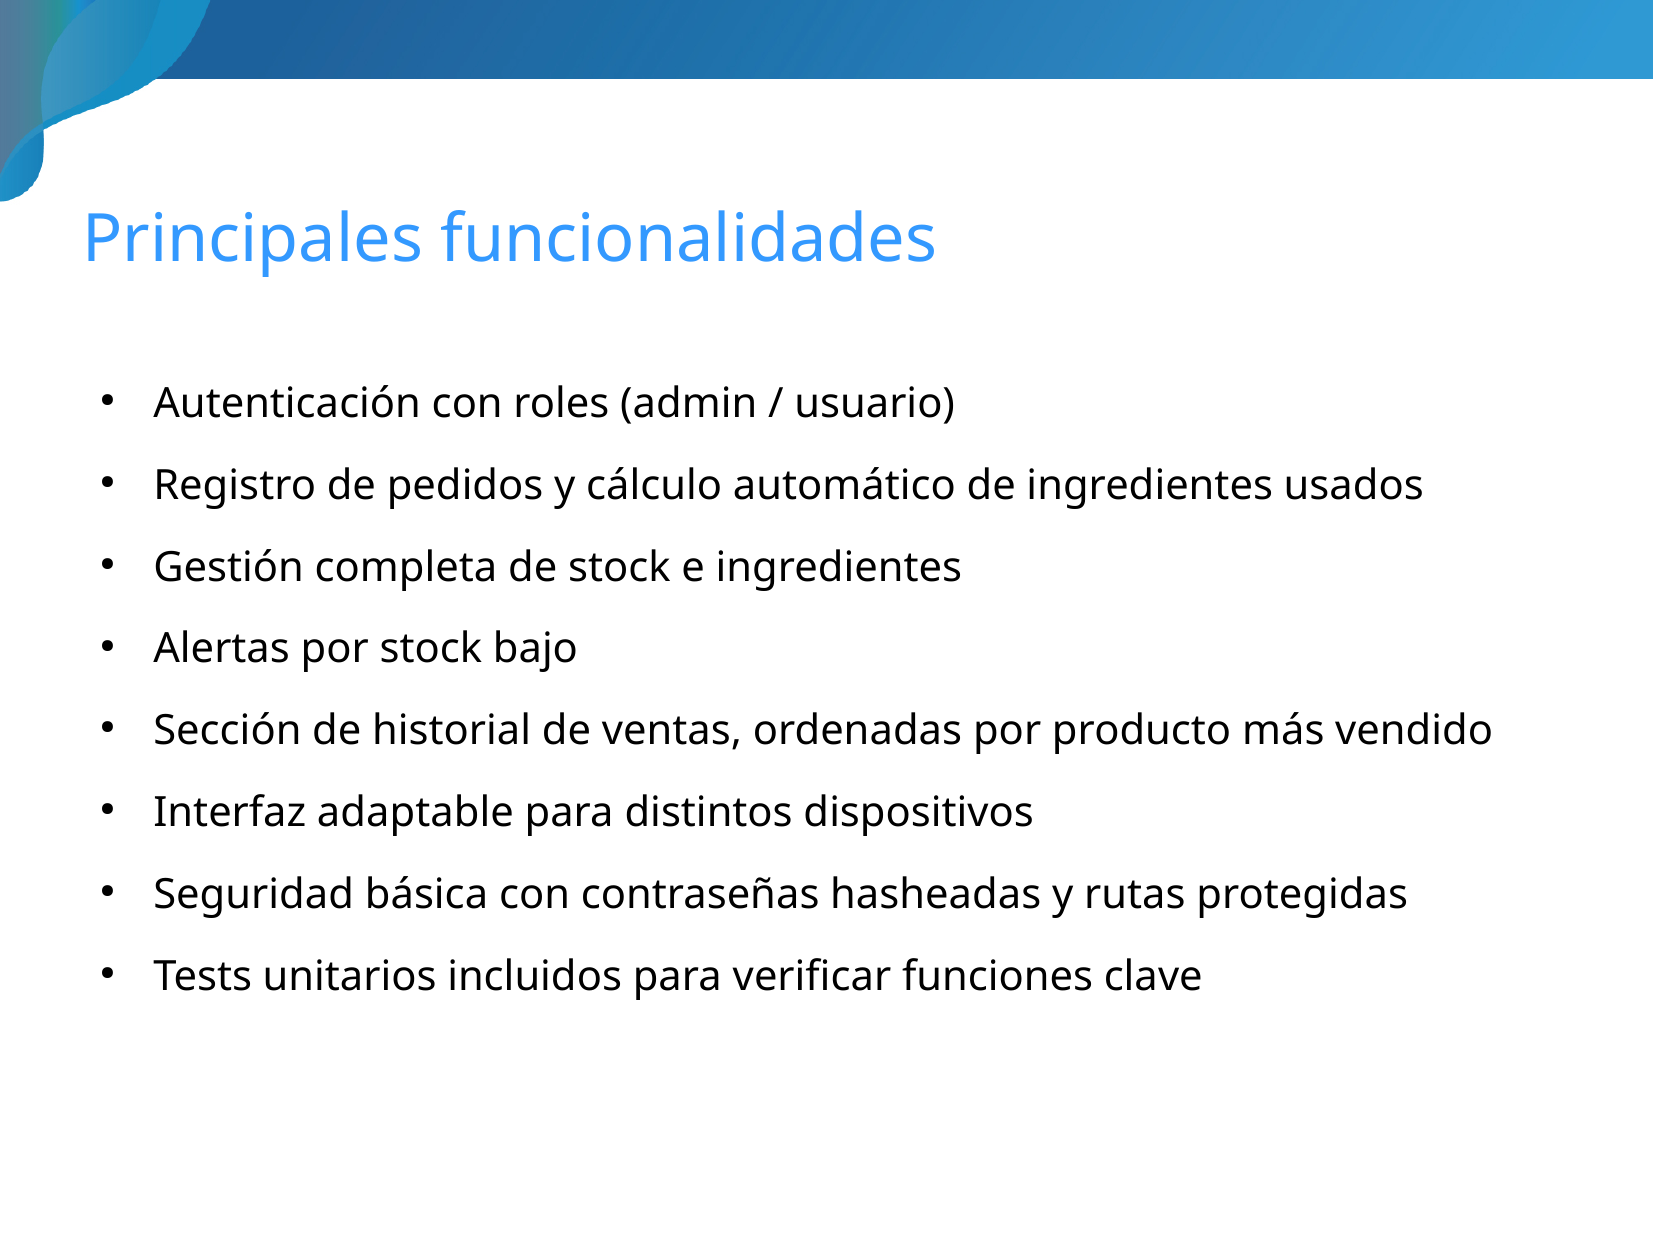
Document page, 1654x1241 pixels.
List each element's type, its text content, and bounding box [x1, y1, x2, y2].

picture [0, 0, 1653, 1241]
list Autenticación con roles (admin / usuario) Registro de pedidos y cálculo automático de ingredientes usados Gestión completa de stock e ingredientes Alertas por stock bajo Sección de historial de ventas, ordenadas por producto más vendido Interfaz adaptable para distintos dispositivos Seguridad básica con contraseñas hasheadas y rutas protegidas Tests unitarios incluidos para verificar funciones clave [82, 372, 1571, 1201]
title Principales funcionalidades [82, 132, 1571, 340]
